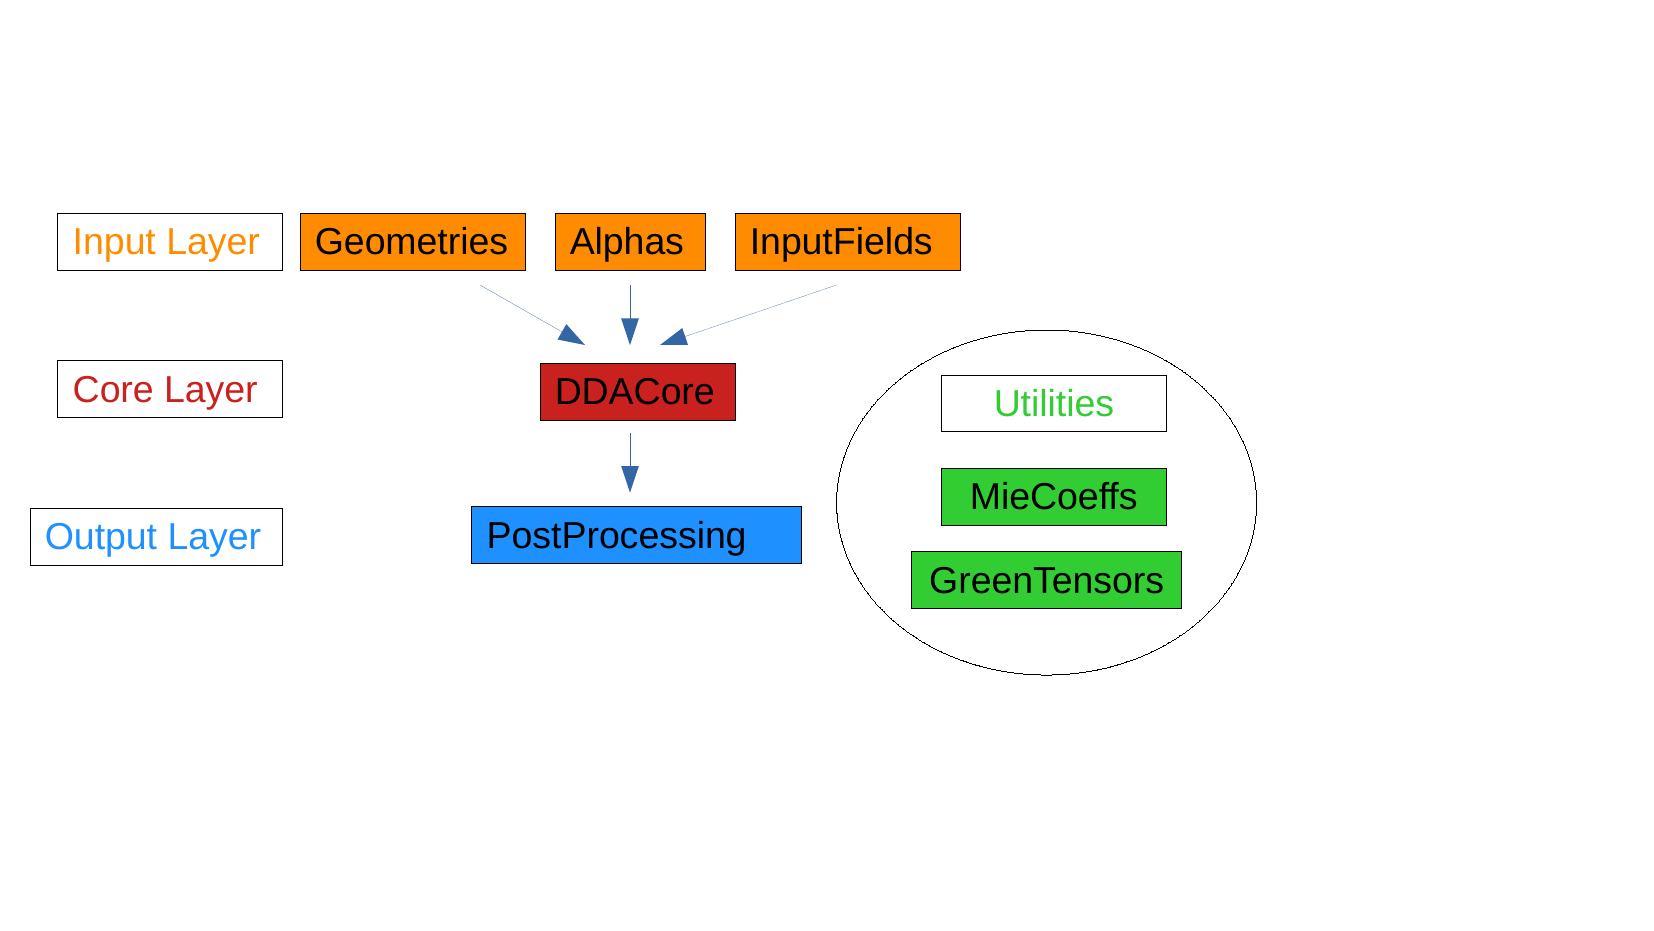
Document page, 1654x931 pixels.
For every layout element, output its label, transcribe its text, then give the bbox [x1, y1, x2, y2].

text_box MieCoeffs [941, 468, 1167, 526]
text_box Alphas [555, 213, 706, 271]
text_box Utilities [941, 375, 1167, 432]
text_box InputFields [735, 213, 961, 271]
text_box Core Layer [57, 360, 283, 418]
text_box GreenTensors [911, 551, 1182, 609]
text_box Input Layer [57, 213, 283, 271]
text_box PostProcessing [471, 506, 802, 564]
text_box DDACore [540, 363, 736, 421]
text_box Geometries [300, 213, 526, 271]
text_box Output Layer [30, 508, 283, 566]
text_box [836, 330, 1257, 676]
